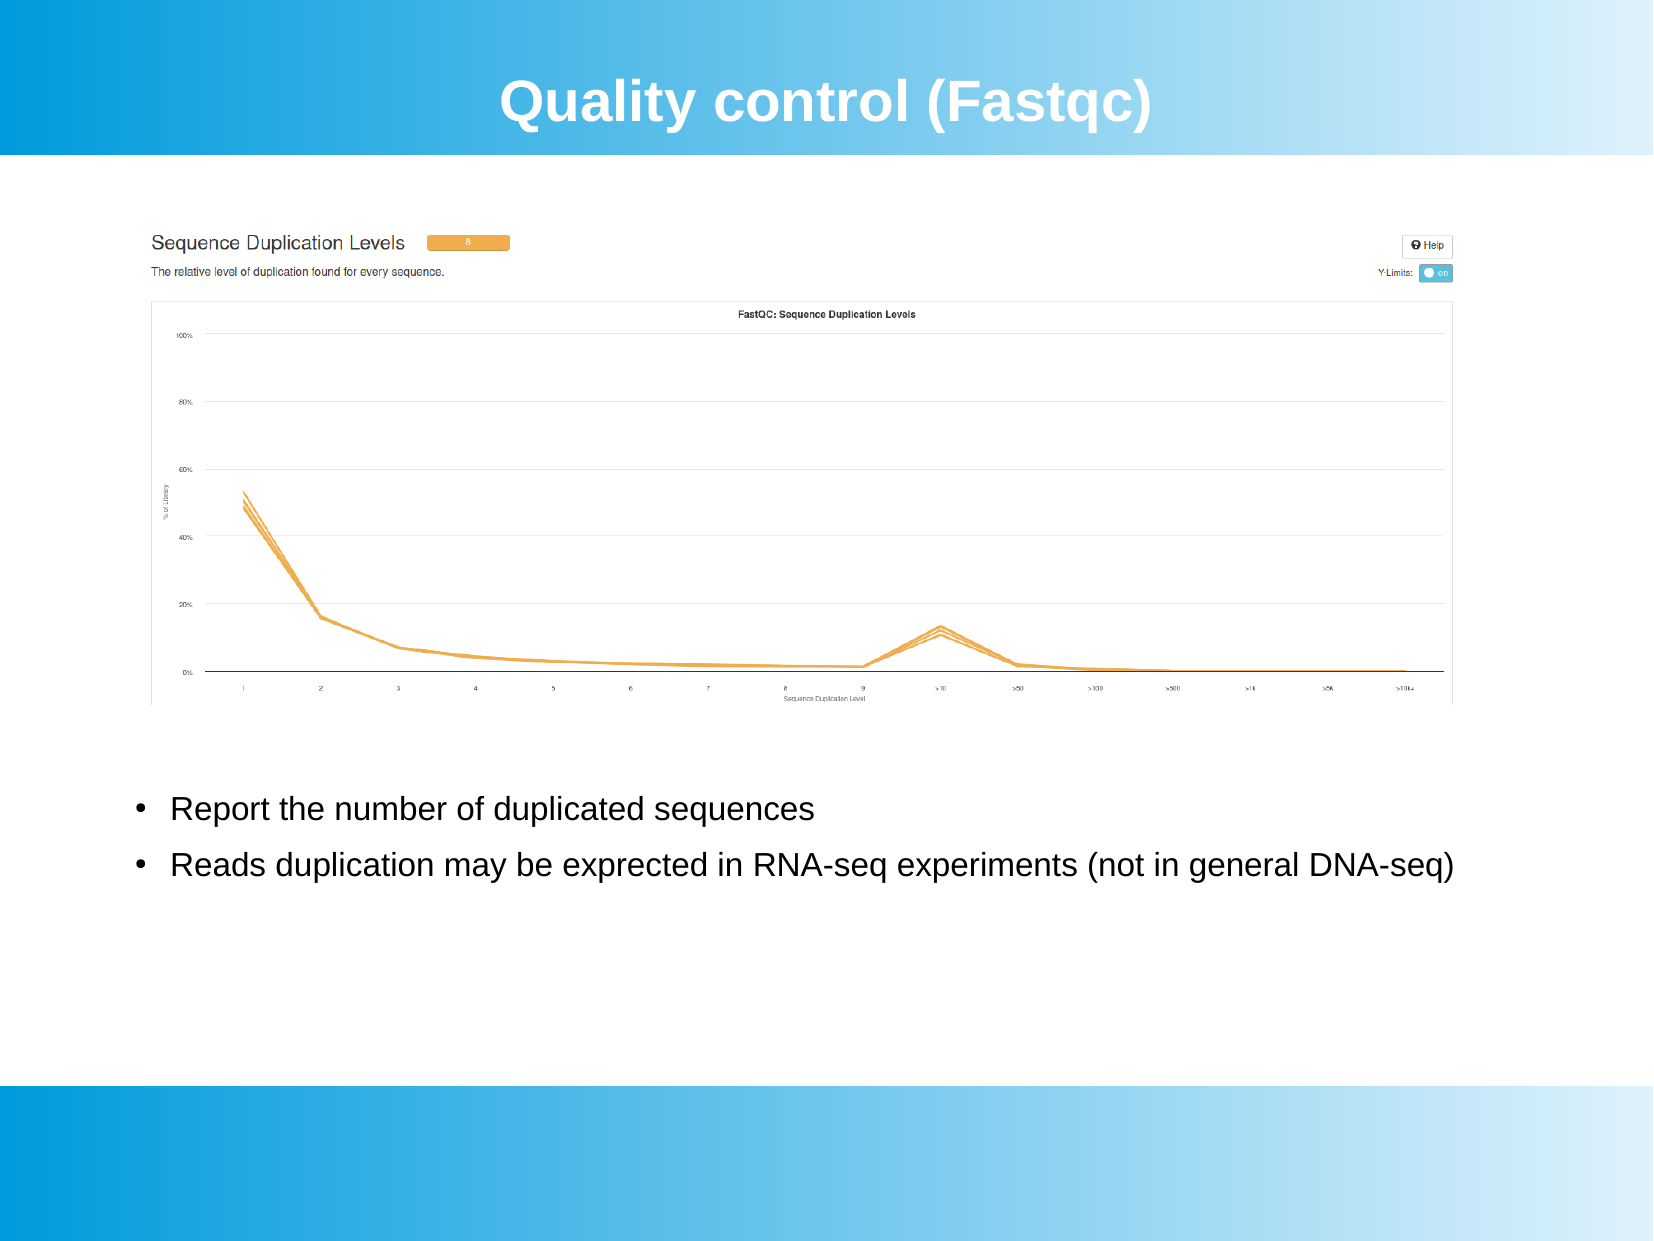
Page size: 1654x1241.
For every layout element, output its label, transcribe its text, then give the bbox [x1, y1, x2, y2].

title Quality control (Fastqc) [82, 49, 1571, 155]
picture [150, 226, 1456, 706]
text_box Report the number of duplicated sequences Reads duplication may be exprected in RNA-seq experiments (not in general DNA-seq) [120, 765, 1591, 1058]
